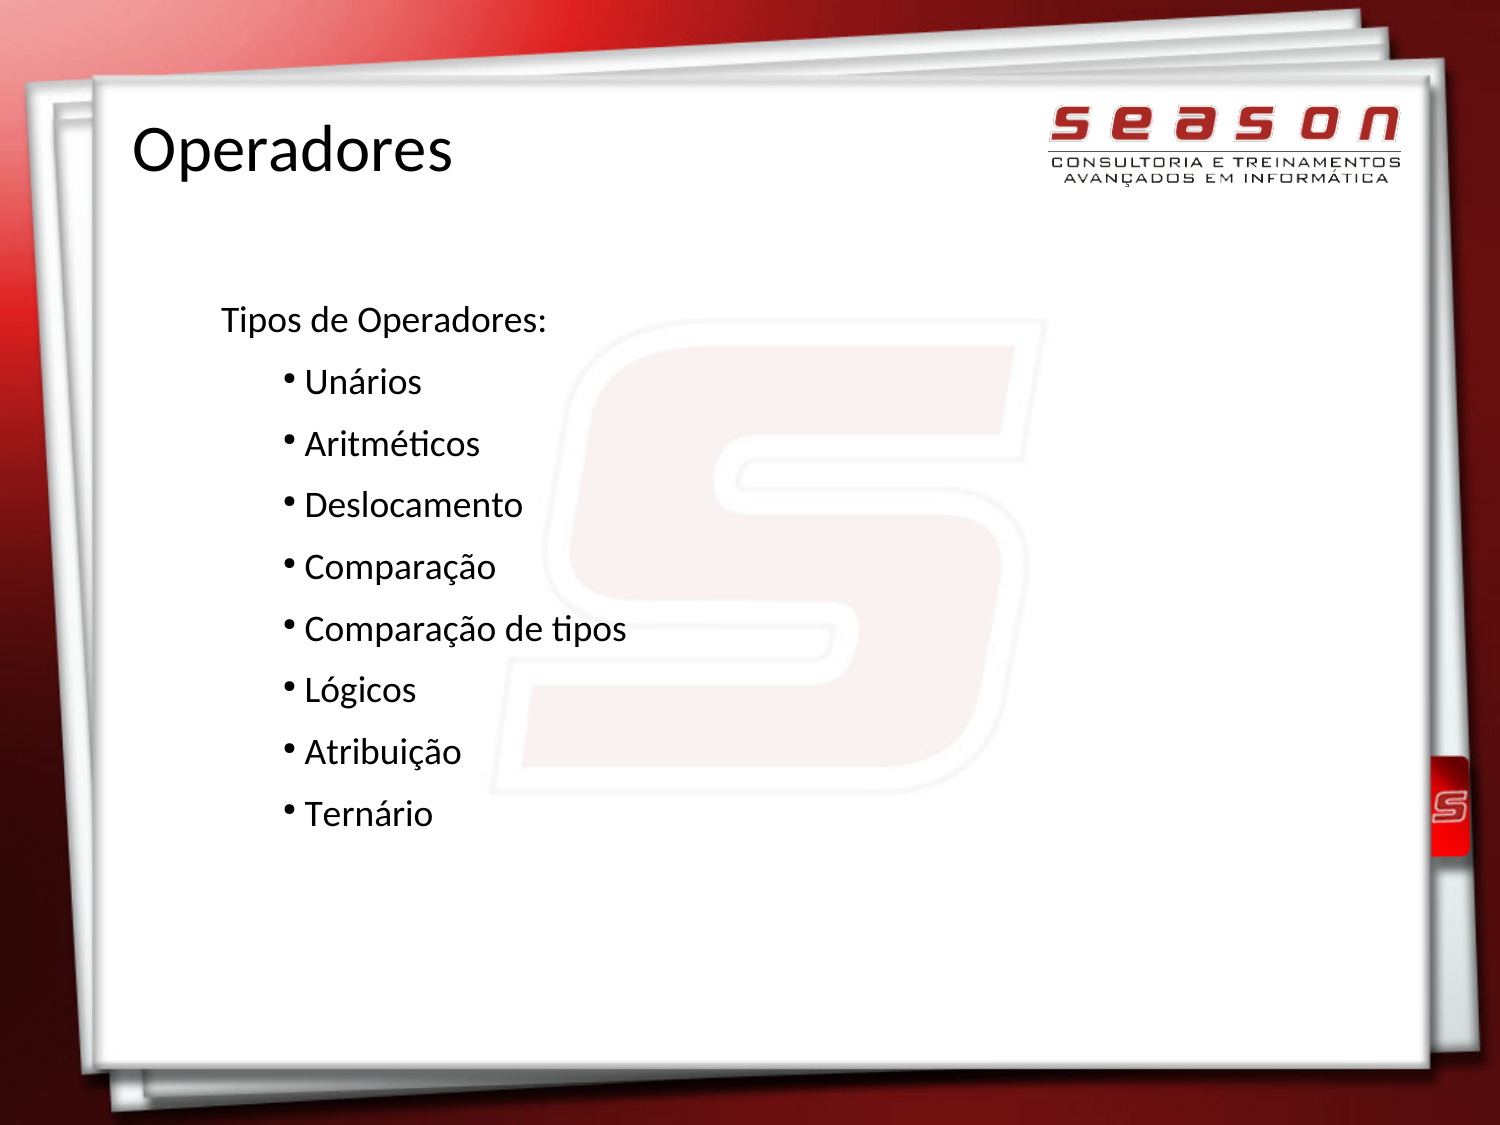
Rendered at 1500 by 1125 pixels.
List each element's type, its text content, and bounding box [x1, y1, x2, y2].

text_box Tipos de Operadores: Unários Aritméticos Deslocamento Comparação Comparação de tipos Lógicos Atribuição Ternário [207, 266, 1328, 863]
picture [0, 0, 1500, 1125]
title Operadores [118, 33, 1394, 257]
